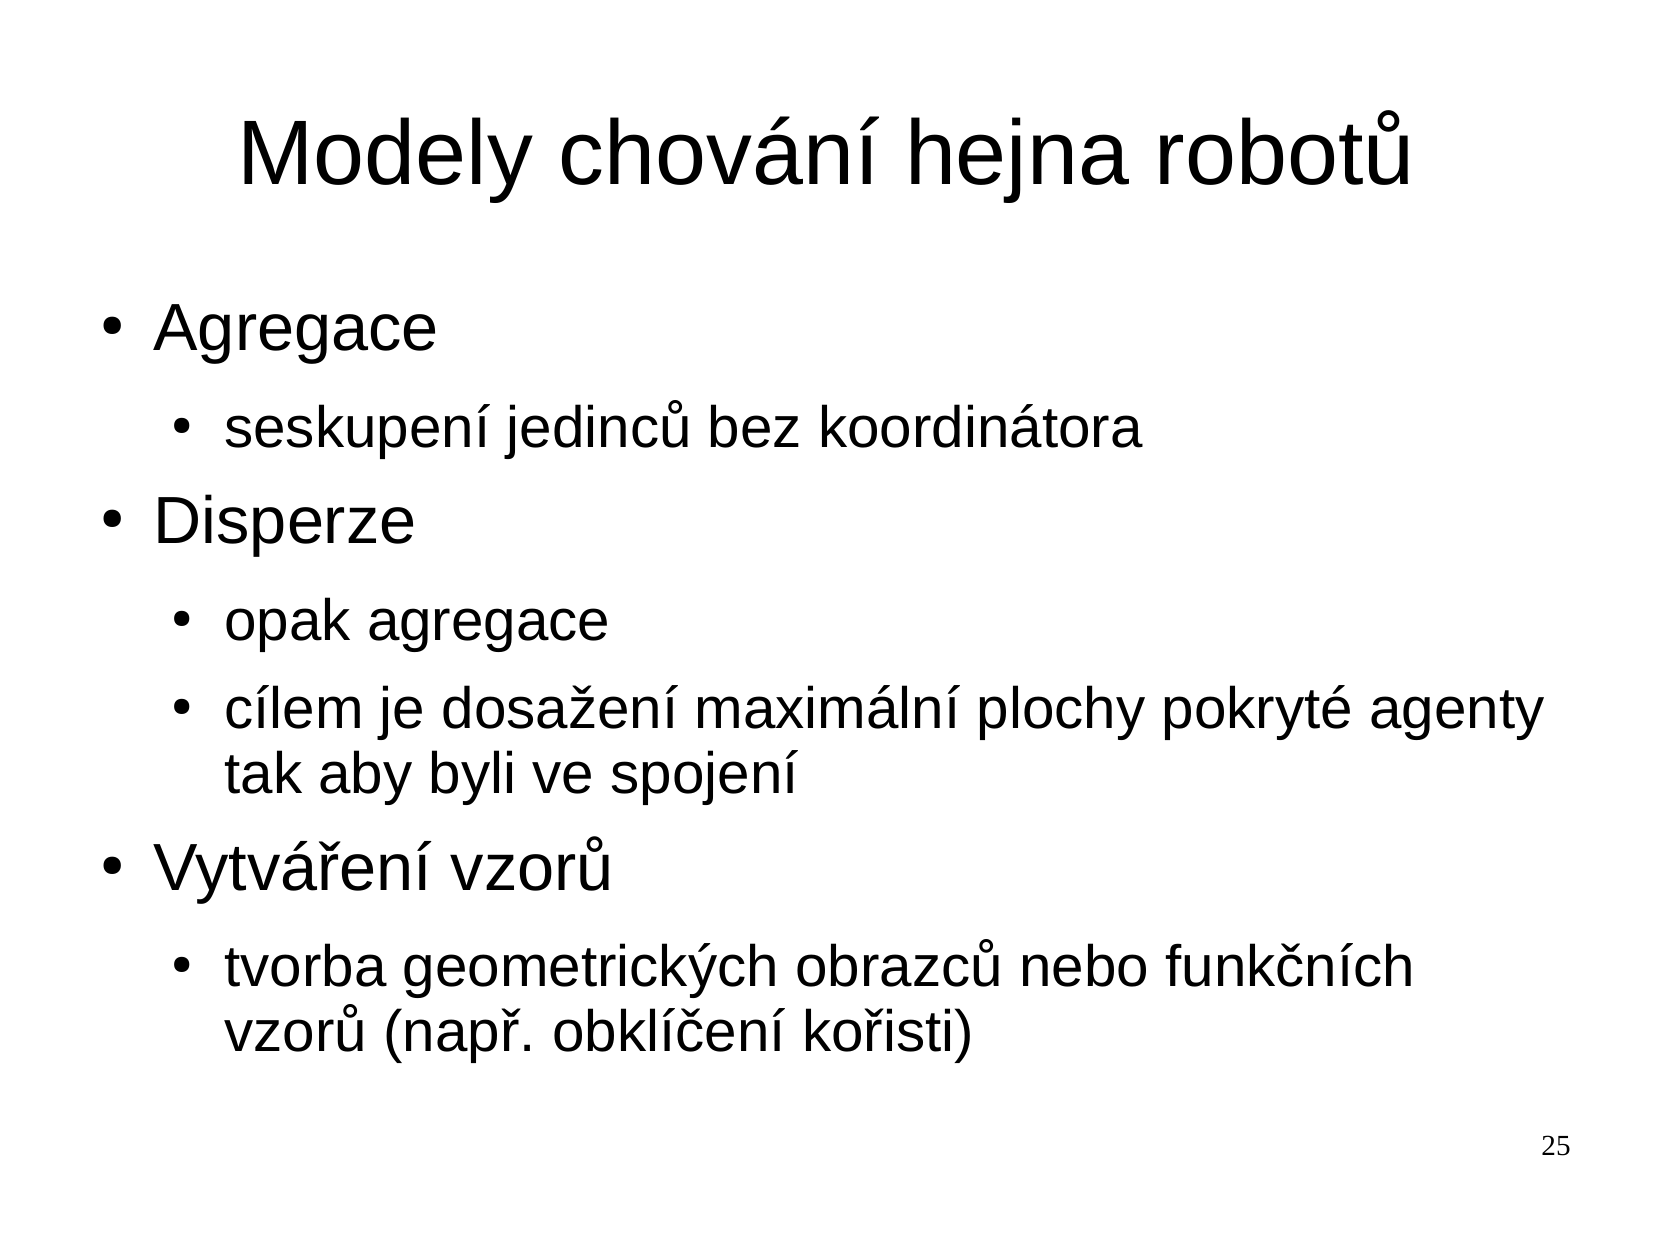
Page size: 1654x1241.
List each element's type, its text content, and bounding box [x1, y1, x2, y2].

list Agregace seskupení jedinců bez koordinátora Disperze opak agregace cílem je dosažení maximální plochy pokryté agenty tak aby byli ve spojení Vytváření vzorů tvorba geometrických obrazců nebo funkčních vzorů (např. obklíčení kořisti) [82, 290, 1571, 1109]
title Modely chování hejna robotů [82, 49, 1571, 257]
